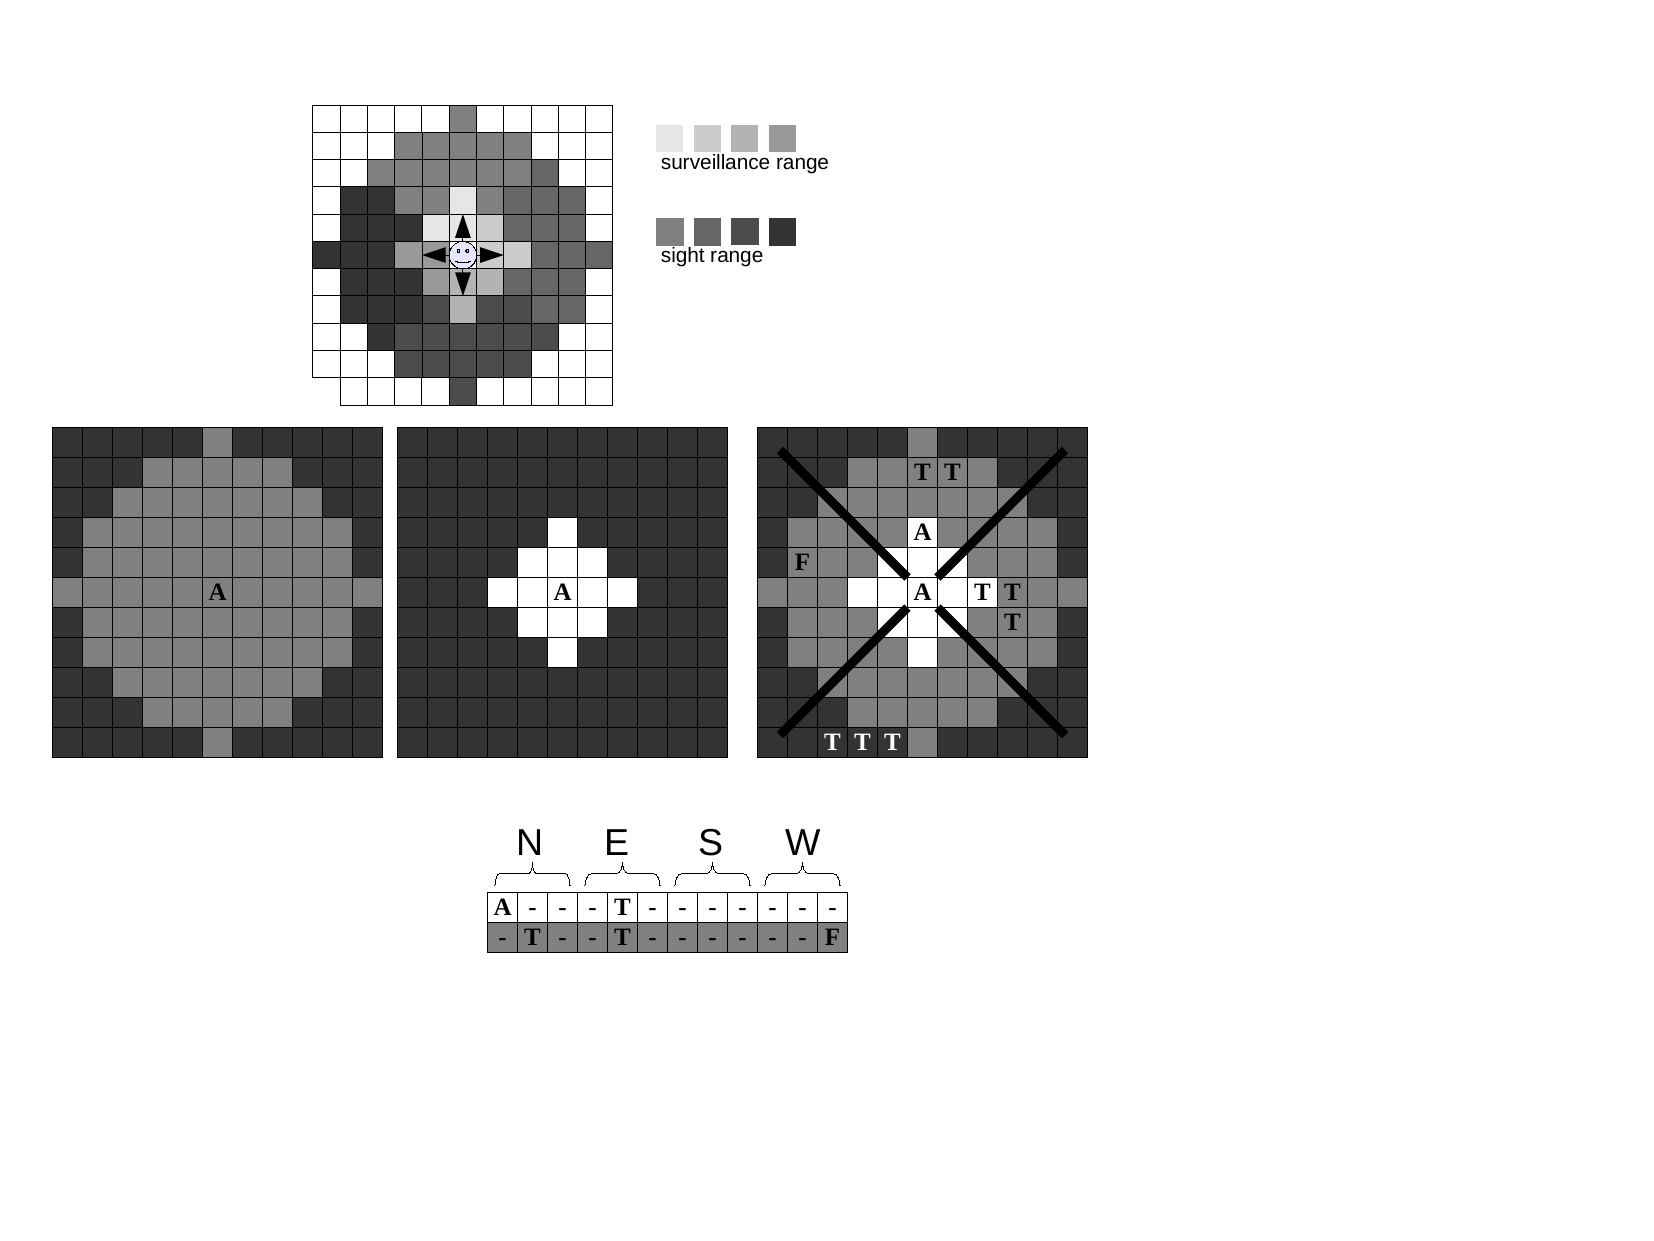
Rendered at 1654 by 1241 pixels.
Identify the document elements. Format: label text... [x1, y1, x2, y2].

text_box [656, 125, 683, 143]
text_box - [577, 892, 607, 922]
text_box [769, 125, 796, 143]
text_box T [817, 727, 847, 758]
text_box - [487, 922, 517, 953]
text_box - [547, 892, 577, 922]
text_box - [727, 892, 757, 922]
text_box - [787, 892, 817, 922]
text_box A [487, 892, 517, 922]
text_box [243, 105, 844, 405]
text_box sight range [646, 236, 779, 275]
text_box [731, 125, 758, 143]
text_box E [585, 810, 649, 876]
text_box - [667, 922, 697, 953]
text_box - [727, 922, 757, 953]
text_box N [496, 810, 563, 876]
text_box F [817, 922, 848, 953]
text_box - [697, 892, 727, 922]
text_box surveillance range [646, 143, 844, 182]
text_box W [765, 810, 841, 876]
text_box [694, 125, 721, 143]
text_box - [547, 922, 577, 953]
text_box - [667, 892, 697, 922]
text_box - [787, 922, 817, 953]
text_box T [607, 892, 637, 922]
text_box T [997, 607, 1027, 637]
text_box S [678, 810, 743, 876]
text_box A [547, 577, 577, 607]
text_box - [517, 892, 547, 922]
text_box - [817, 892, 848, 922]
text_box - [637, 892, 667, 922]
text_box T [517, 922, 547, 953]
text_box T [907, 457, 937, 487]
text_box T [937, 457, 967, 487]
text_box T [967, 577, 997, 607]
text_box - [577, 922, 607, 953]
text_box A [907, 577, 937, 607]
text_box T [847, 727, 877, 758]
text_box [52, 427, 383, 758]
text_box - [757, 892, 787, 922]
text_box T [877, 727, 907, 758]
text_box - [637, 922, 667, 953]
text_box - [697, 922, 727, 953]
text_box - [757, 922, 787, 953]
text_box T [997, 577, 1027, 607]
text_box [397, 427, 728, 758]
text_box A [907, 517, 937, 547]
text_box T [607, 922, 637, 953]
text_box [757, 427, 1088, 758]
text_box F [787, 547, 817, 577]
text_box South [417, 405, 502, 413]
text_box A [202, 577, 232, 607]
